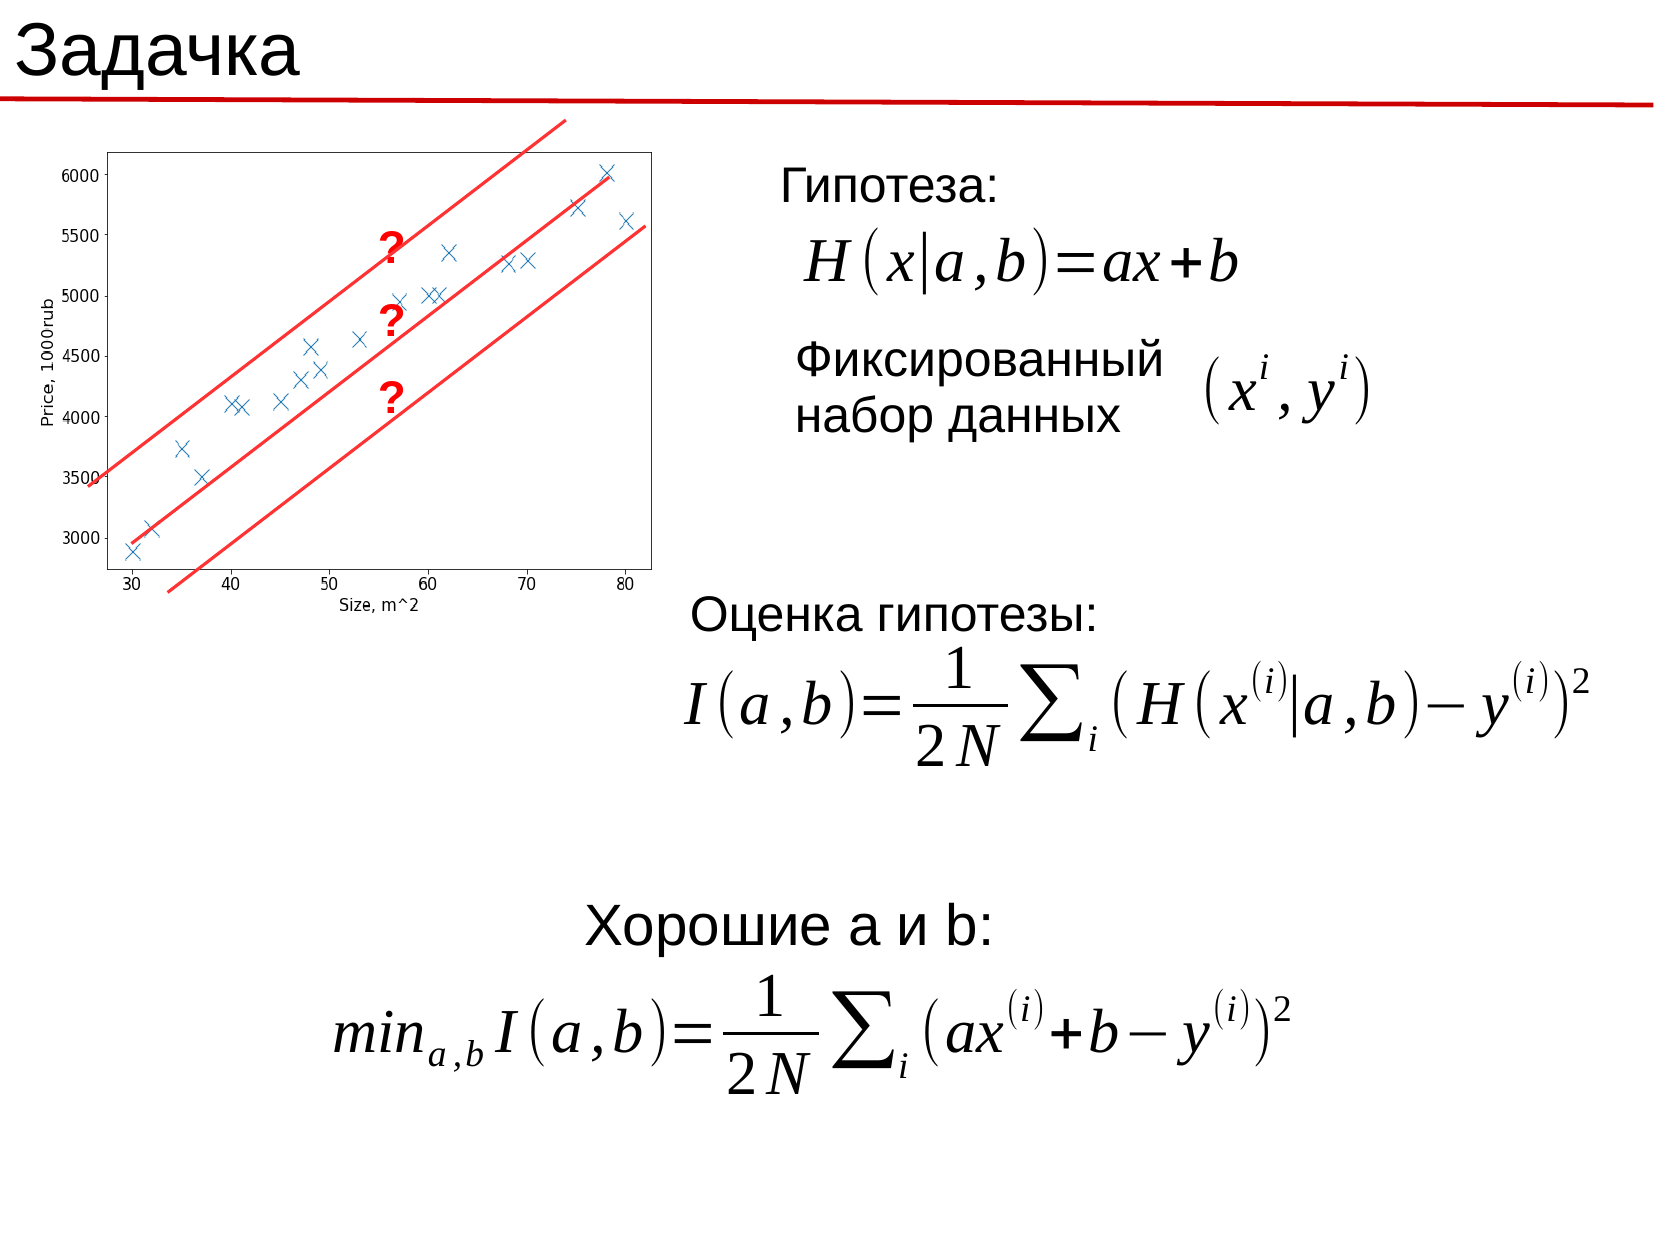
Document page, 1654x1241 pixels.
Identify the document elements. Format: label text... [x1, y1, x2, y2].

text_box Задачка [0, 0, 1306, 99]
text_box Хорошие a и b: [570, 885, 1246, 960]
text_box ? [363, 287, 429, 354]
text_box ? [383, 319, 429, 354]
picture [30, 144, 661, 631]
chart [1261, 346, 1381, 429]
text_box ? [363, 214, 429, 272]
text_box ? [363, 228, 429, 281]
chart [326, 960, 1298, 1108]
chart [675, 632, 1597, 781]
text_box Гипотеза: [765, 150, 1276, 221]
text_box ? [382, 395, 429, 431]
text_box ? [363, 364, 429, 431]
chart [795, 225, 1248, 301]
text_box Оценка гипотезы: [675, 578, 1186, 706]
text_box Фиксированный набор данных [780, 323, 1261, 451]
